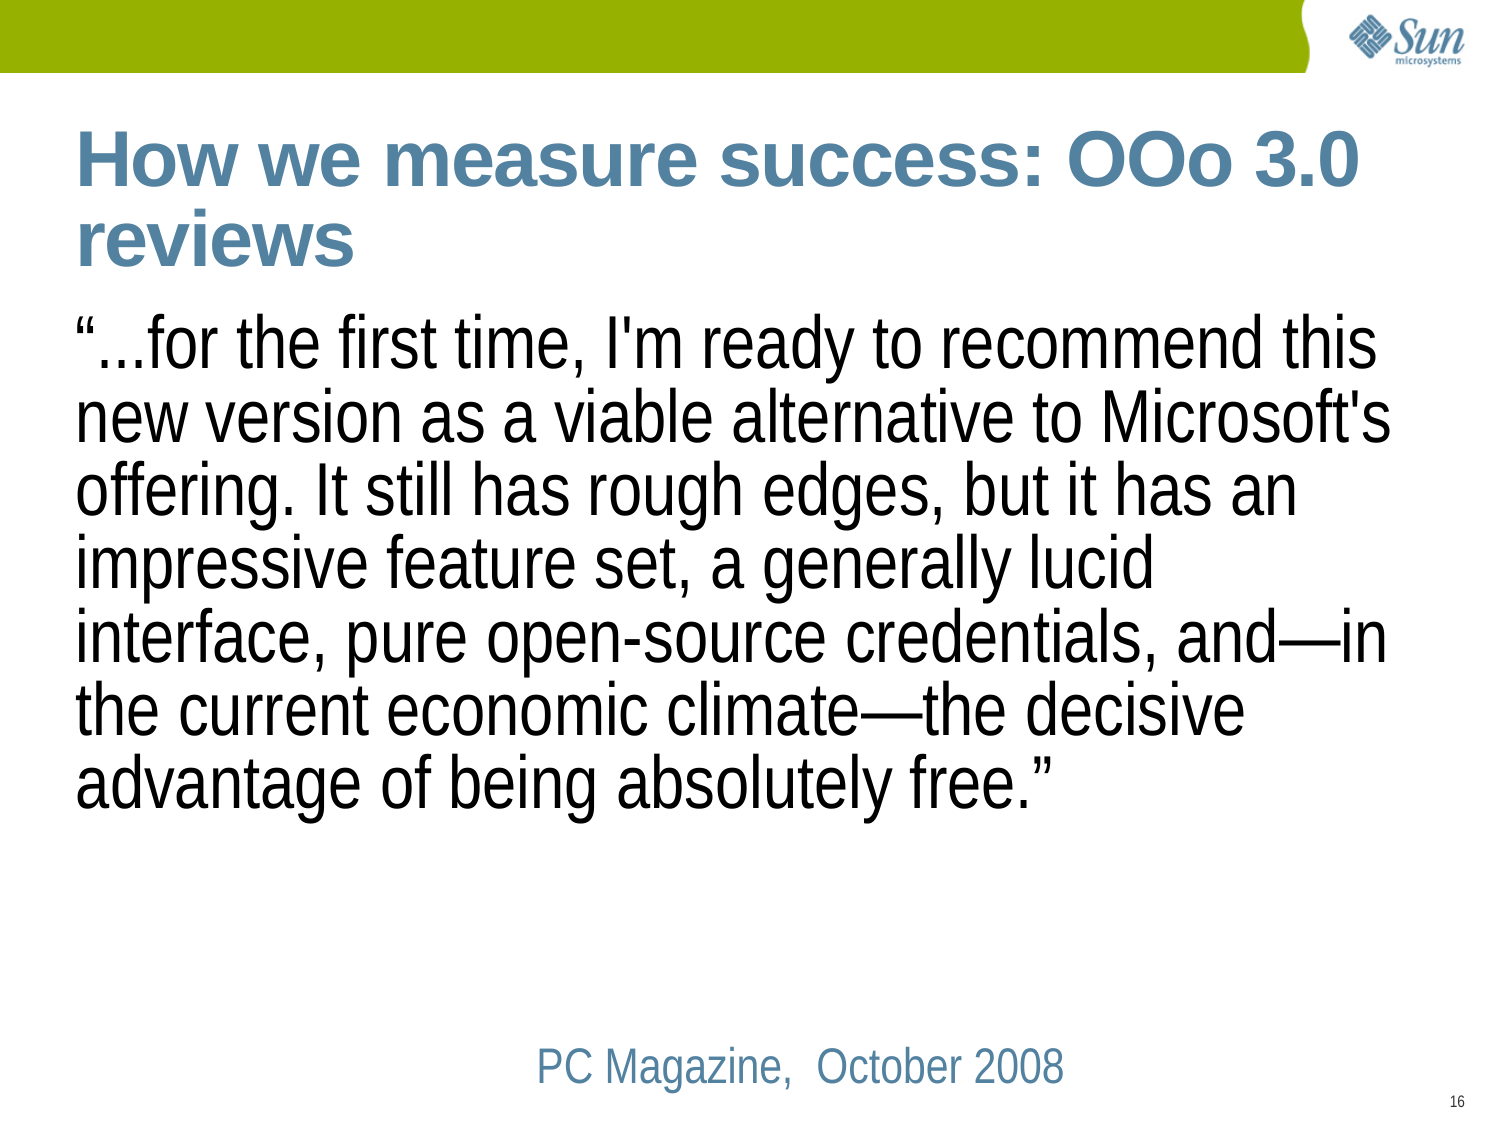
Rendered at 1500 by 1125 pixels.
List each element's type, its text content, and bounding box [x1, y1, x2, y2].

list “...for the first time, I'm ready to recommend this new version as a viable alternative to Microsoft's offering. It still has rough edges, but it has an impressive feature set, a generally lucid interface, pure open-source credentials, and—in the current economic climate—the decisive advantage of being absolutely free.” [75, 206, 1418, 1125]
picture [0, 0, 1500, 73]
text_box PC Magazine, October 2008 [353, 1044, 1066, 1125]
title How we measure success: OOo 3.0 reviews [75, 123, 1437, 292]
